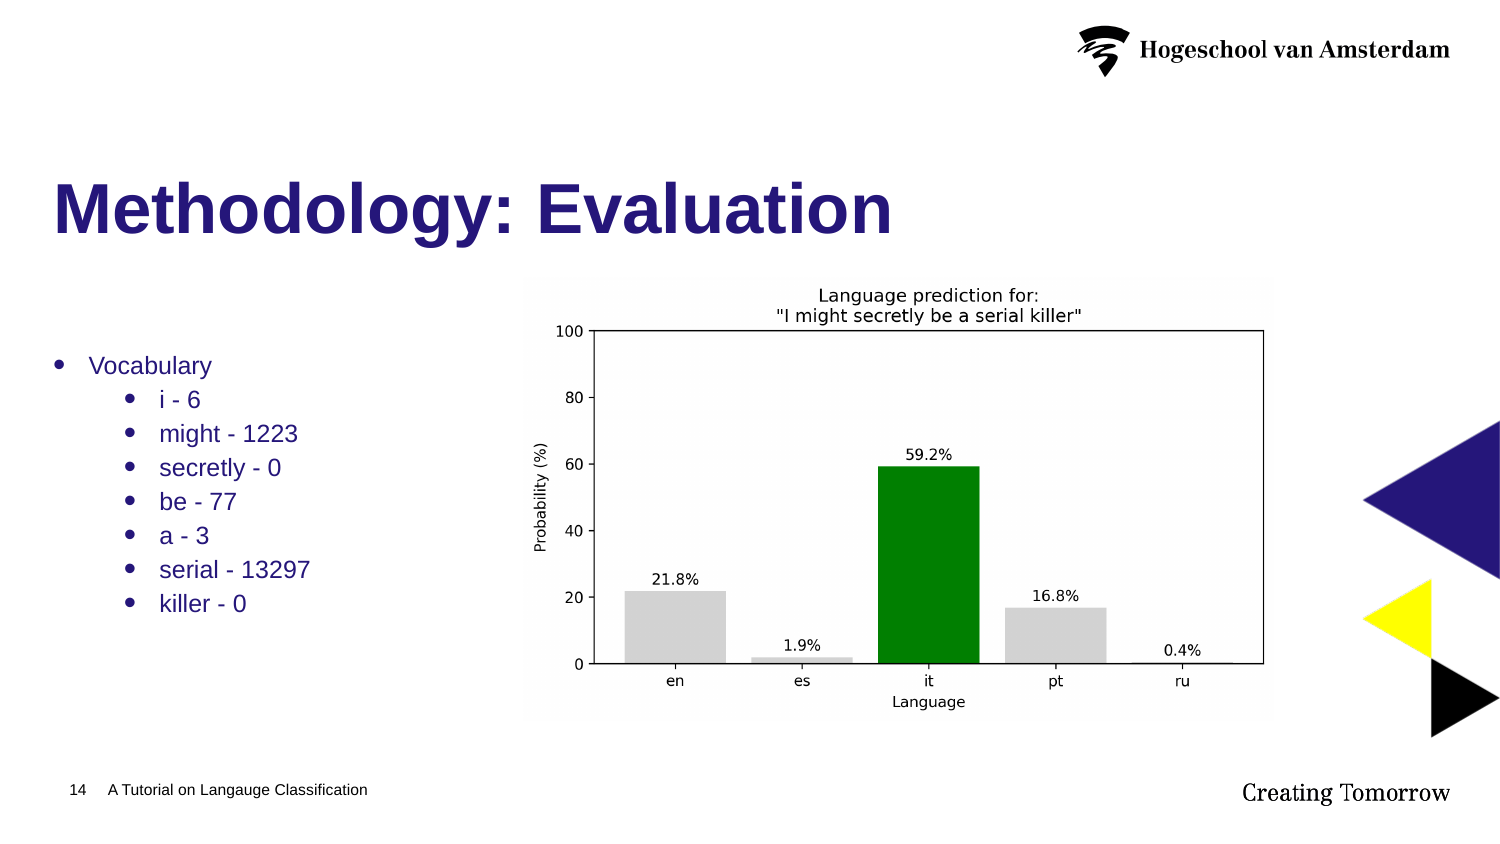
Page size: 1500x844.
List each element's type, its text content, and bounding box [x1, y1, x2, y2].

text_box A Tutorial on Langauge Classification [114, 767, 751, 813]
text_box [54, 767, 114, 813]
picture [523, 277, 1274, 721]
title Methodology: Evaluation [53, 163, 1363, 346]
list Vocabulary i - 6 might - 1223 secretly - 0 be - 77 a - 3 serial - 13297 killer - 0 [53, 346, 1362, 741]
